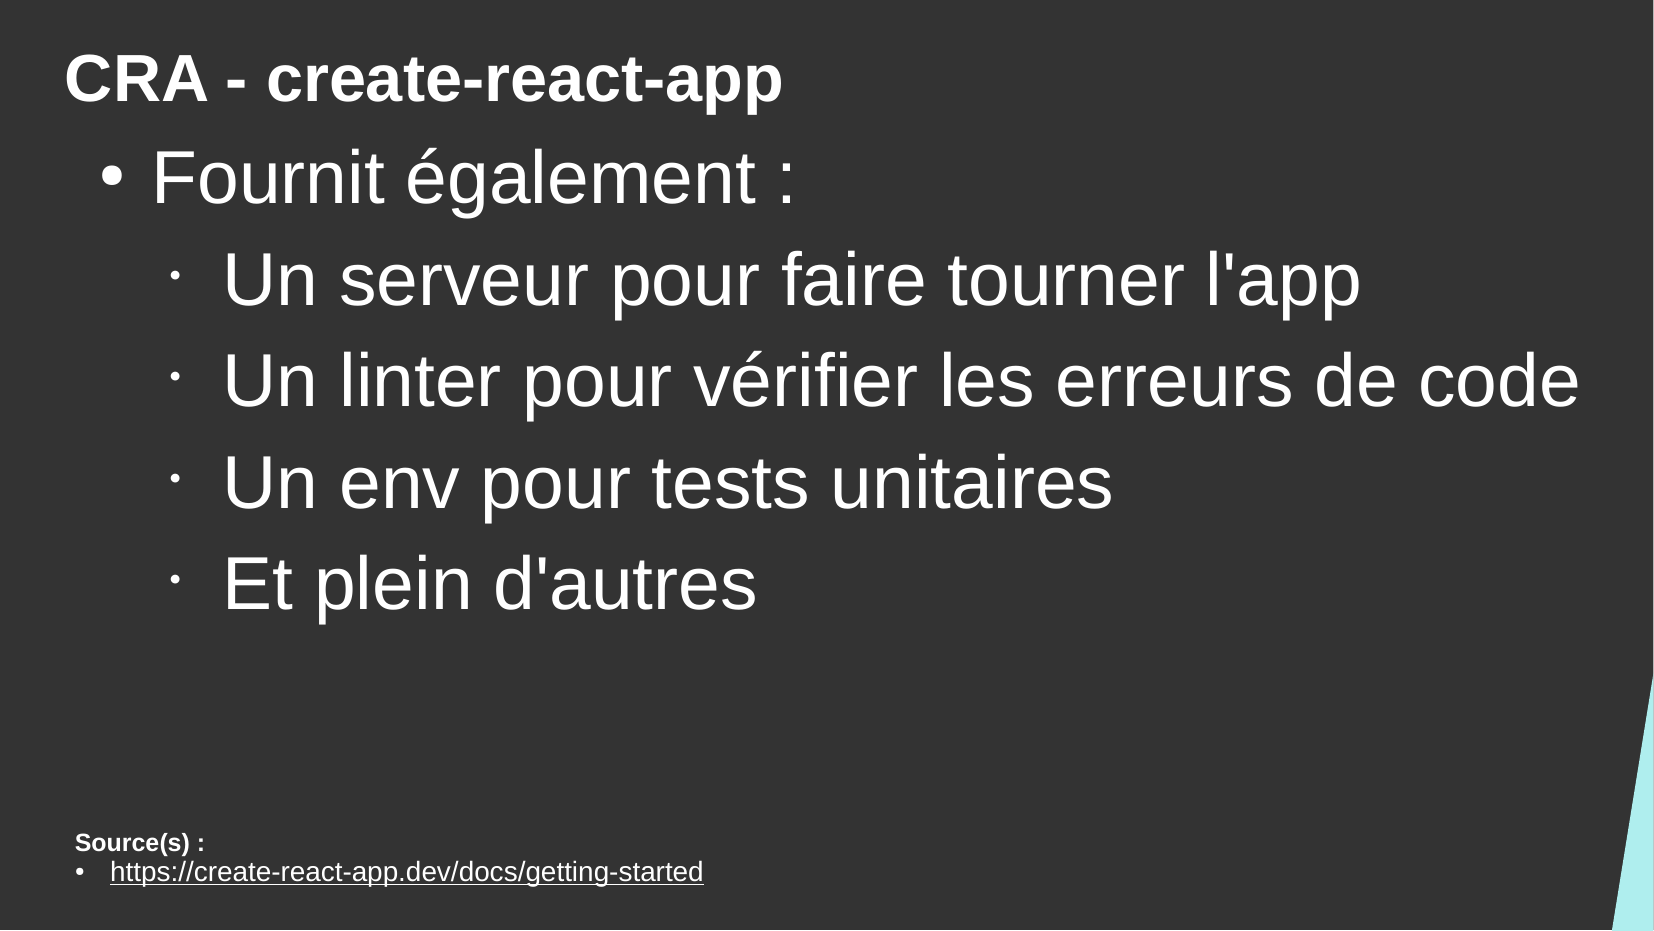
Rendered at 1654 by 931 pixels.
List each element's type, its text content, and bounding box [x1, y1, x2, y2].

text_box [1611, 669, 1654, 931]
text_box Source(s) : https://create-react-app.dev/docs/getting-started [60, 821, 898, 927]
title CRA - create-react-app [64, 40, 1635, 119]
list Fournit également : Un serveur pour faire tourner l'app Un linter pour vérifier les erreurs de code Un env pour tests unitaires Et plein d'autres [80, 135, 1620, 745]
